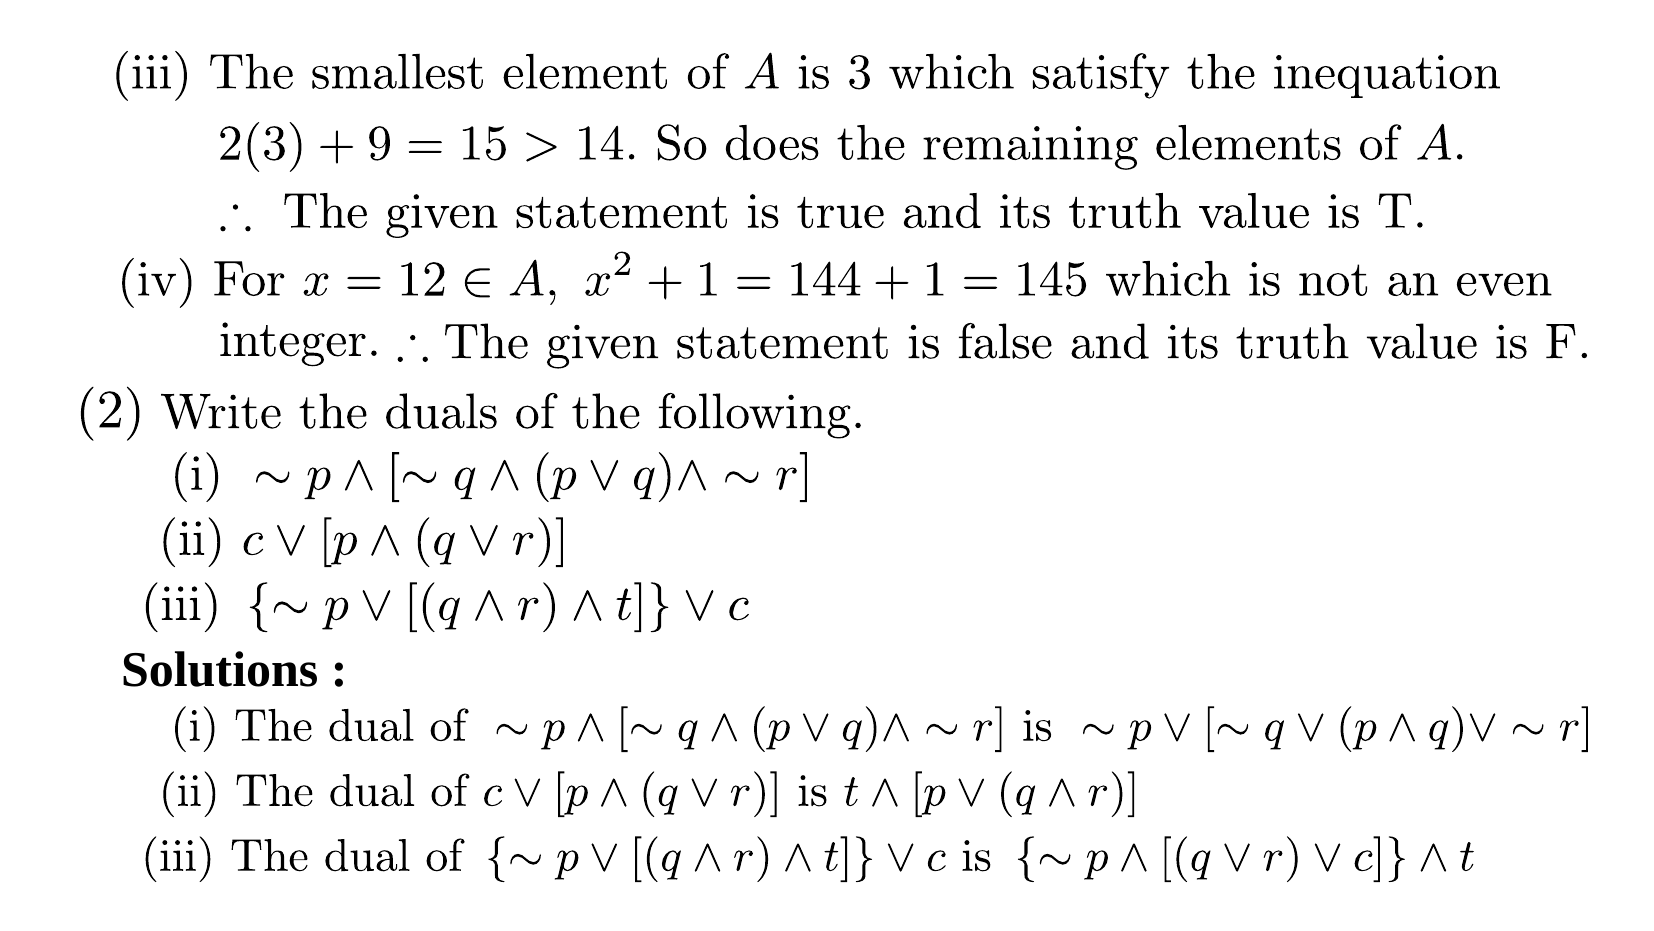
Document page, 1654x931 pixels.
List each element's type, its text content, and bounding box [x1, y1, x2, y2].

text_box [143, 582, 749, 633]
text_box [172, 706, 1588, 753]
text_box [220, 192, 1423, 238]
text_box [143, 836, 1475, 883]
text_box [172, 452, 807, 503]
text_box [161, 392, 861, 439]
text_box [161, 771, 1135, 818]
text_box [220, 322, 377, 367]
text_box [119, 251, 1552, 308]
text_box [220, 122, 1463, 172]
subtitle Solutions : [47, 28, 1628, 904]
text_box [161, 517, 563, 568]
text_box [78, 386, 140, 441]
text_box [397, 322, 1588, 369]
text_box [113, 50, 1500, 101]
